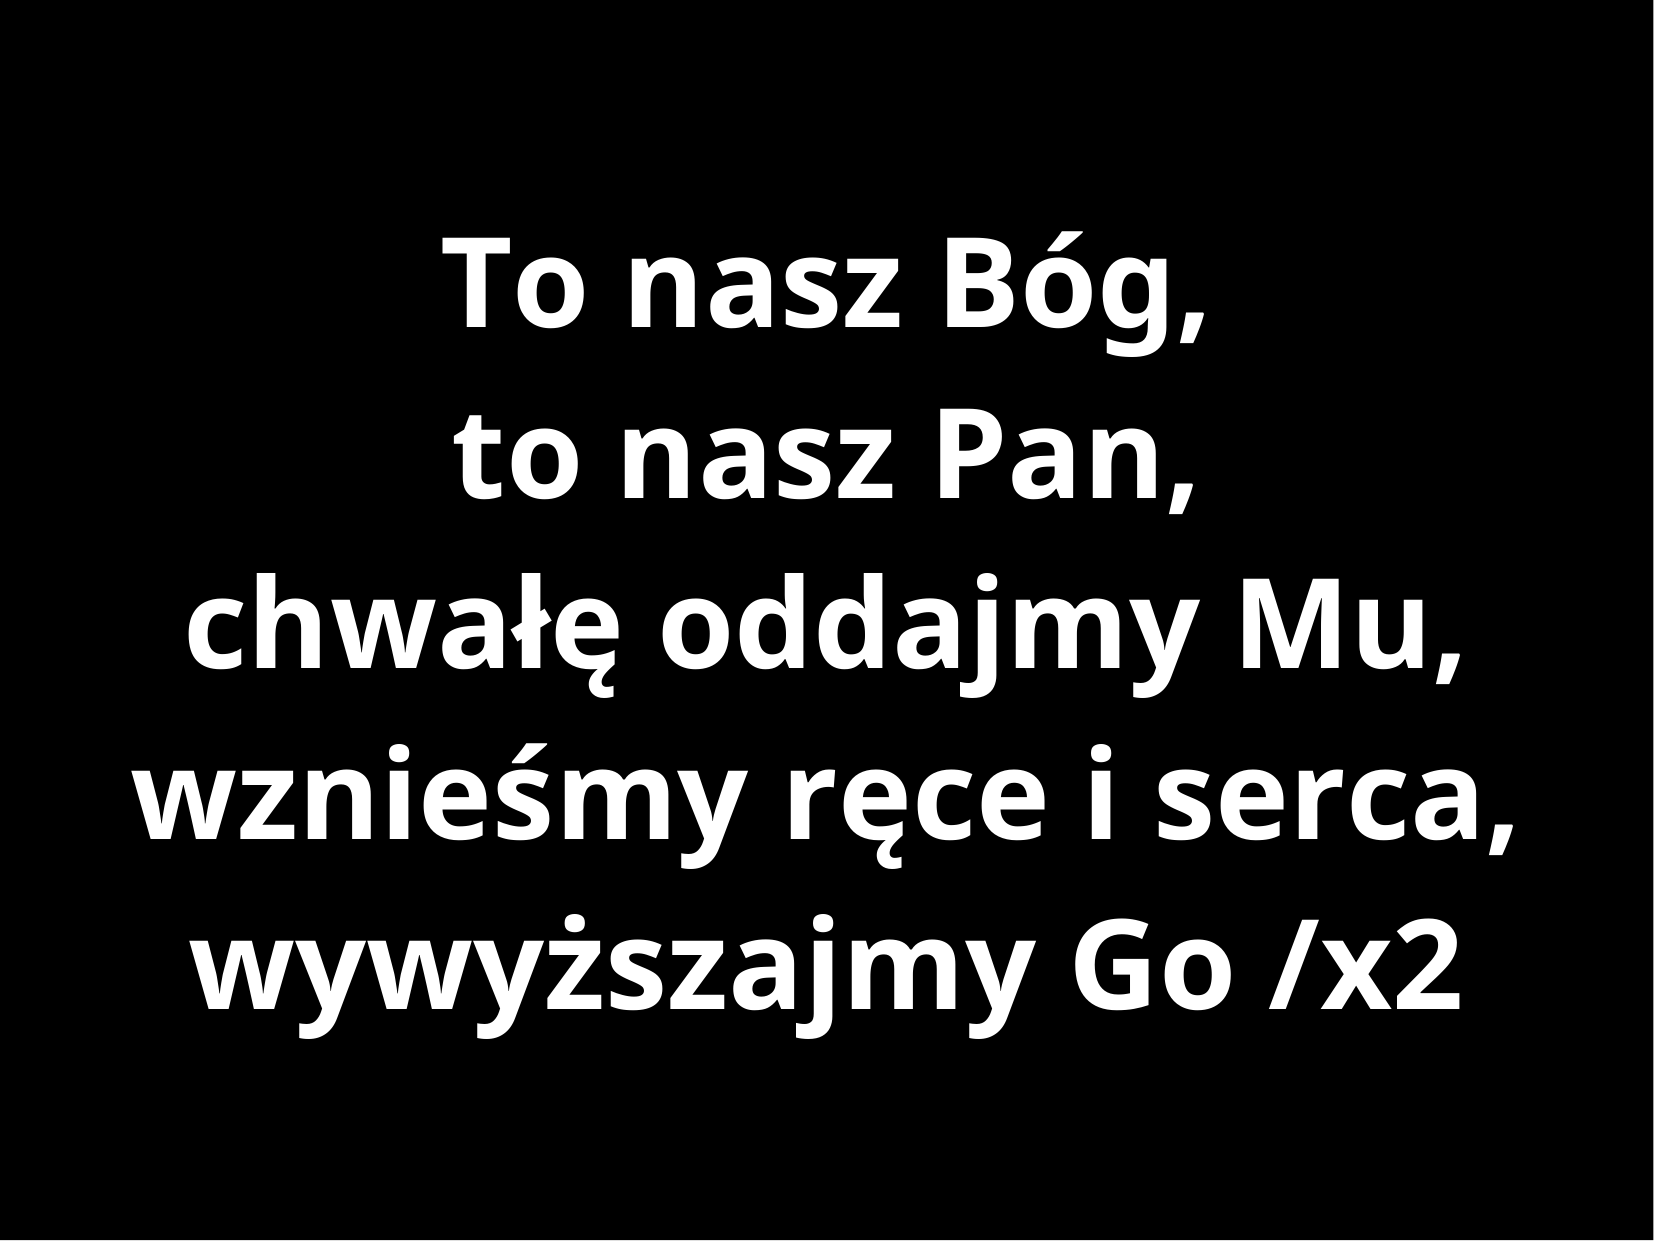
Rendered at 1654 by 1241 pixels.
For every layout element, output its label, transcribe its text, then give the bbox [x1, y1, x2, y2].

title To nasz Bóg, to nasz Pan, chwałę oddajmy Mu, wznieśmy ręce i serca, wywyższajmy Go /x2 [0, 0, 1654, 1241]
